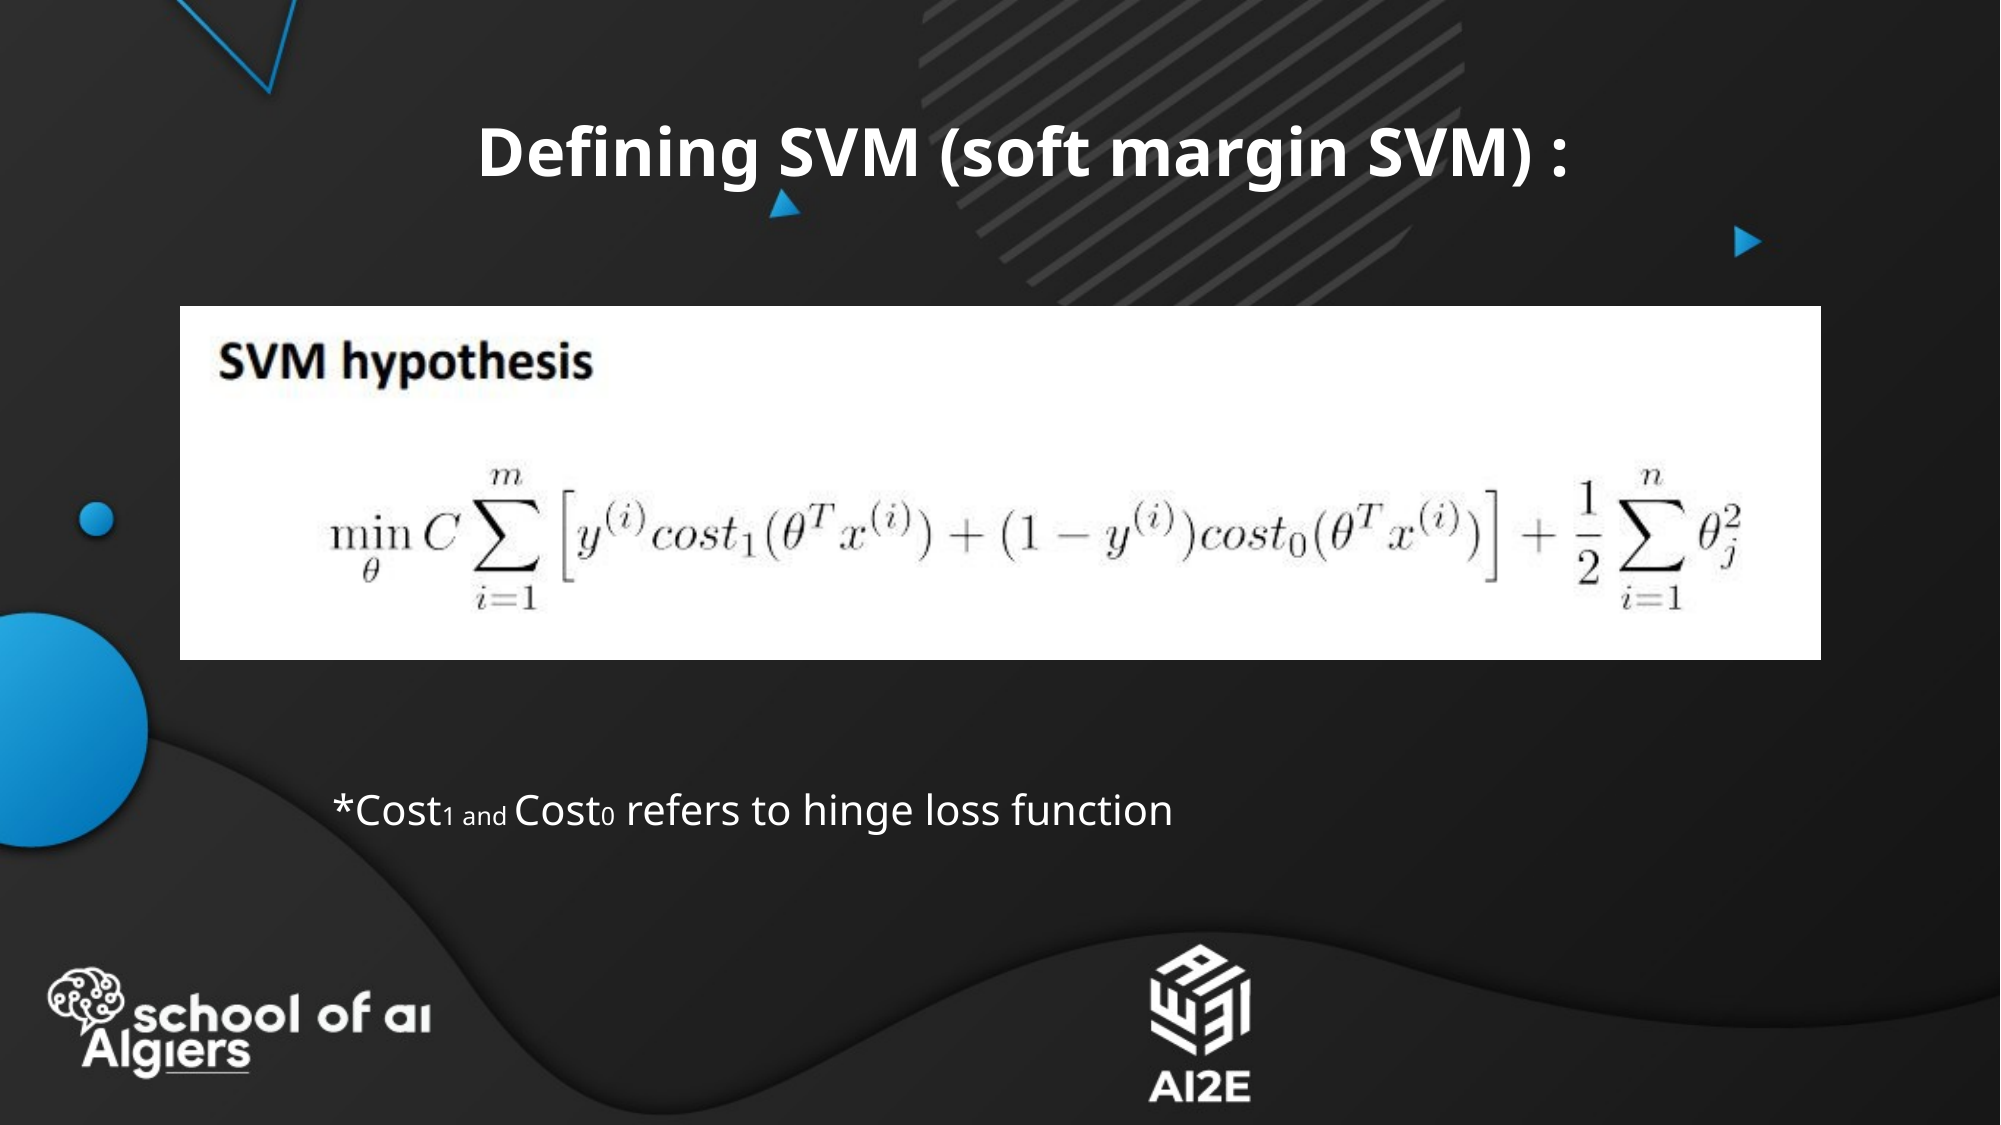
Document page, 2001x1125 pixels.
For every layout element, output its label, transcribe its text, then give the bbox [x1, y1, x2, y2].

title Defining SVM (soft margin SVM) : [89, 102, 1959, 191]
picture [0, 0, 2000, 1125]
picture [127, 693, 134, 703]
text_box *Cost1 and Cost0 refers to hinge loss function [317, 775, 2000, 842]
